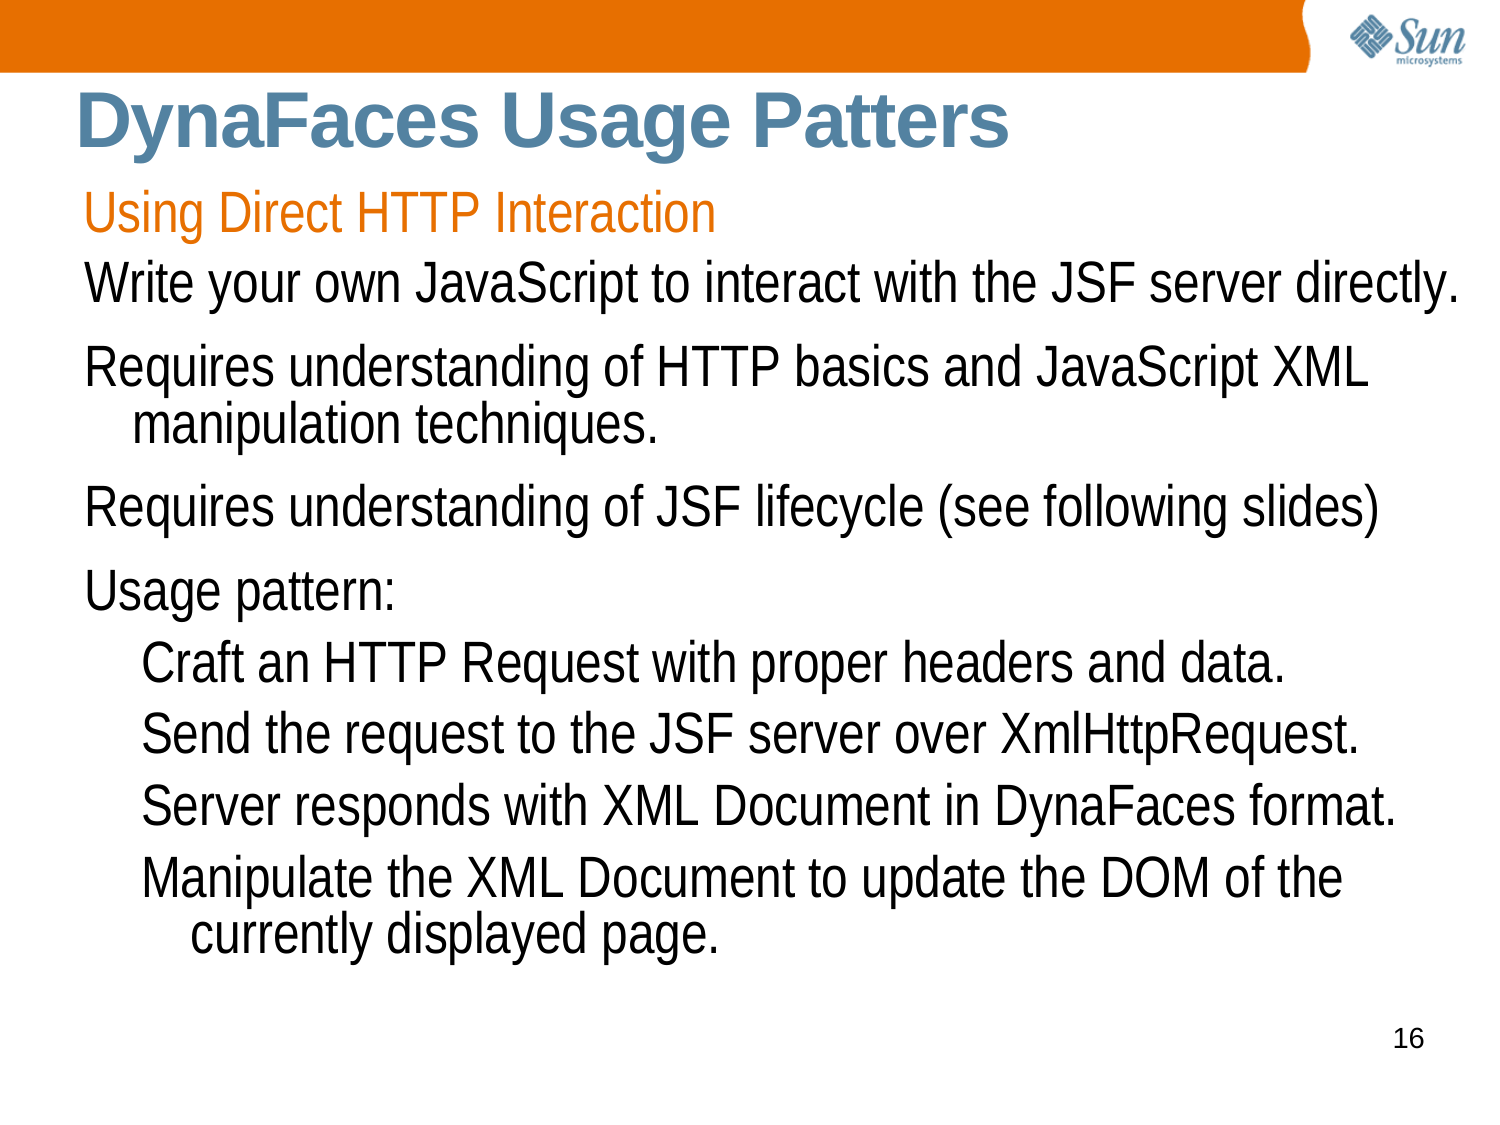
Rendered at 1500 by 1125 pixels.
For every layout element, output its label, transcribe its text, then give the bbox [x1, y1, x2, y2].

list Write your own JavaScript to interact with the JSF server directly. Requires understanding of HTTP basics and JavaScript XML manipulation techniques. Requires understanding of JSF lifecycle (see following slides) Usage pattern: Craft an HTTP Request with proper headers and data. Send the request to the JSF server over XmlHttpRequest. Server responds with XML Document in DynaFaces format. Manipulate the XML Document to update the DOM of the currently displayed page. [64, 257, 1463, 1038]
picture [0, 0, 1500, 75]
text_box Using Direct HTTP Interaction [83, 187, 1351, 255]
title DynaFaces Usage Patters [75, 83, 1437, 188]
